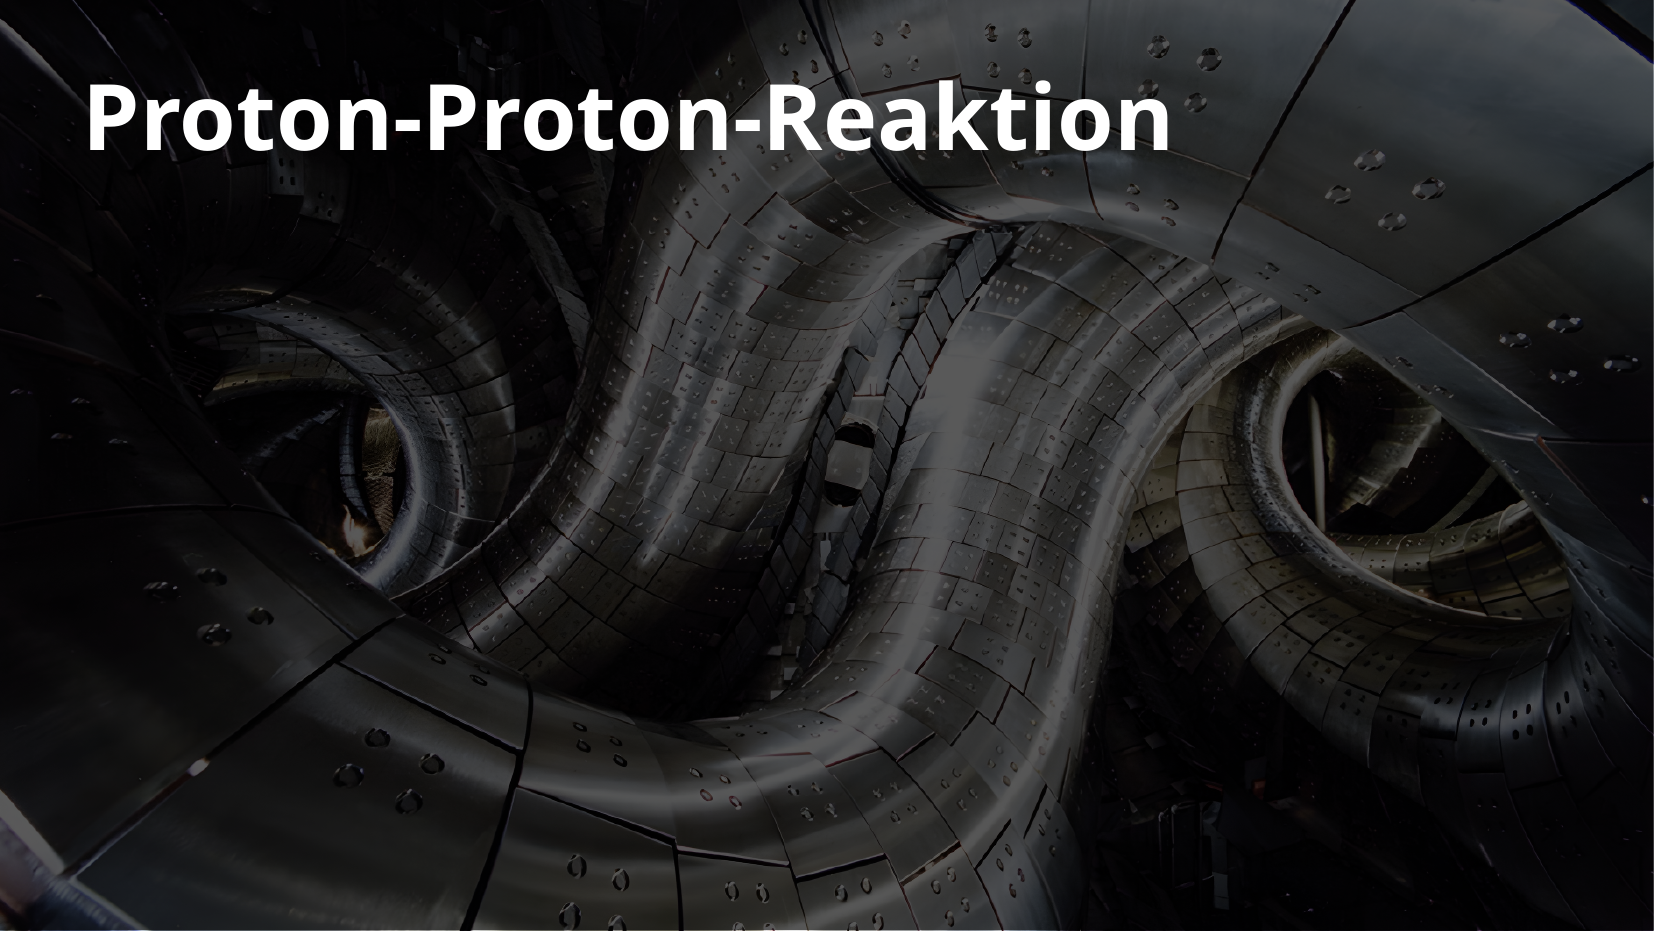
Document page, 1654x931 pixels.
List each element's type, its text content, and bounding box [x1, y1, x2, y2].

title Proton-Proton-Reaktion [82, 37, 1571, 193]
text_box [0, 0, 1654, 931]
